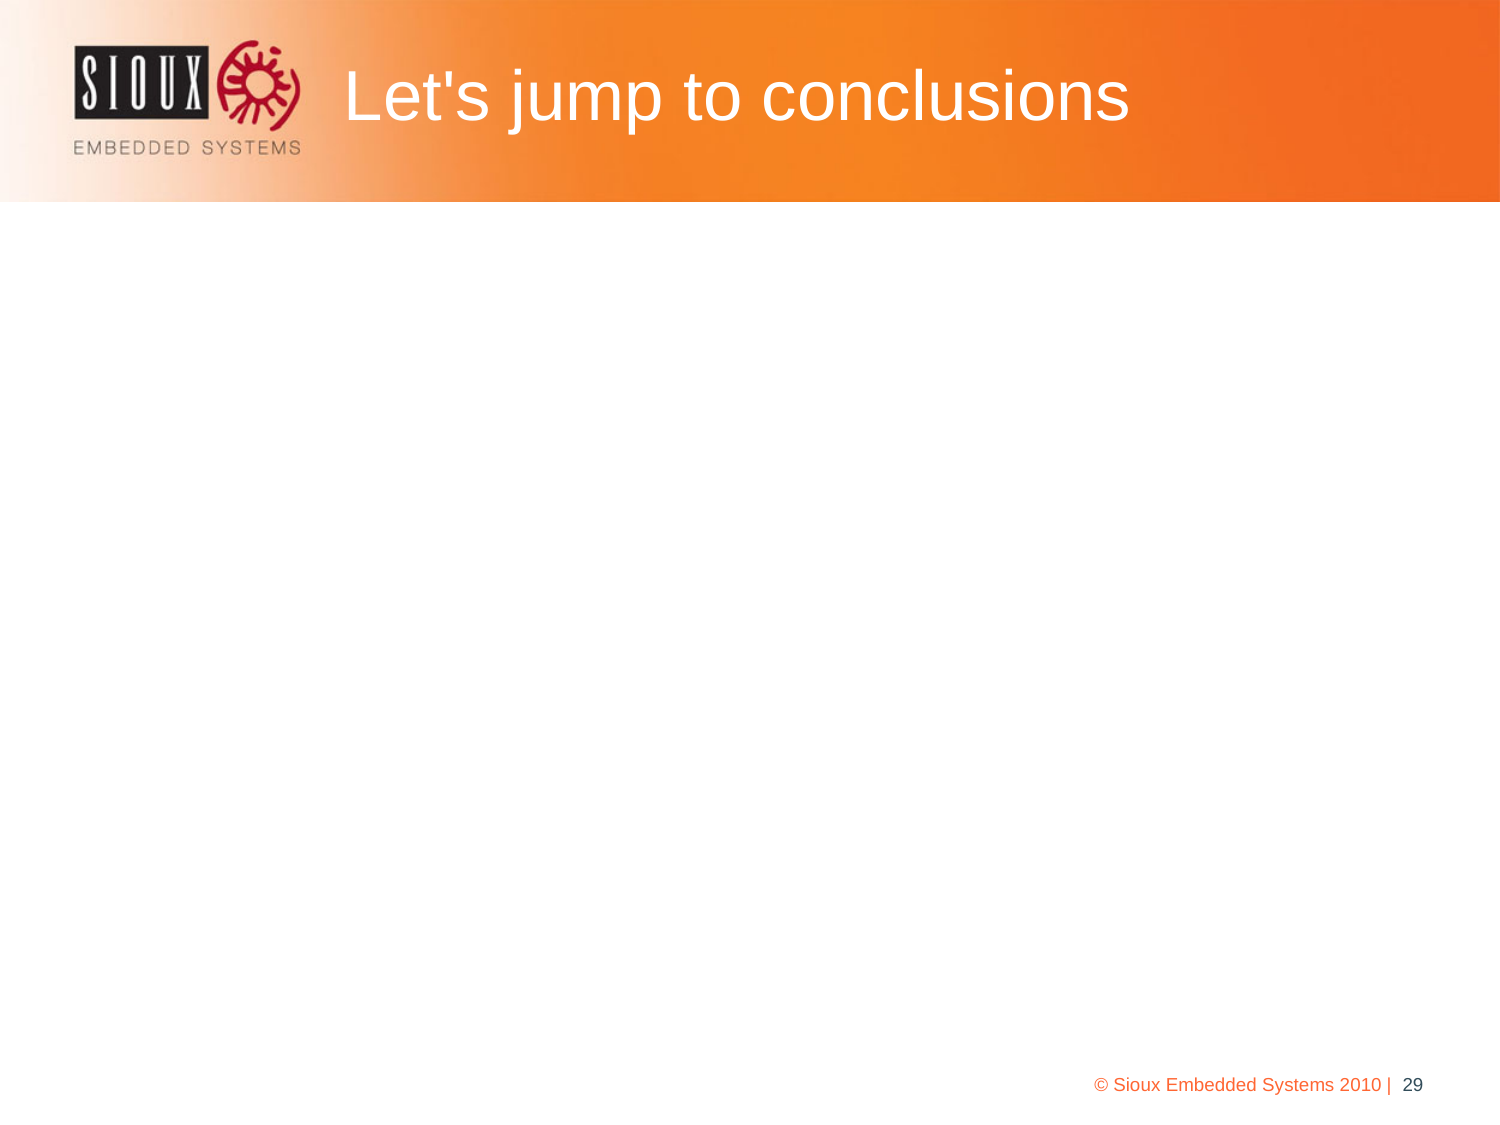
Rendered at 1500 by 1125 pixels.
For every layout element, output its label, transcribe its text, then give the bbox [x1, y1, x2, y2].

picture [0, 0, 1500, 202]
title Let's jump to conclusions [329, 37, 1424, 163]
